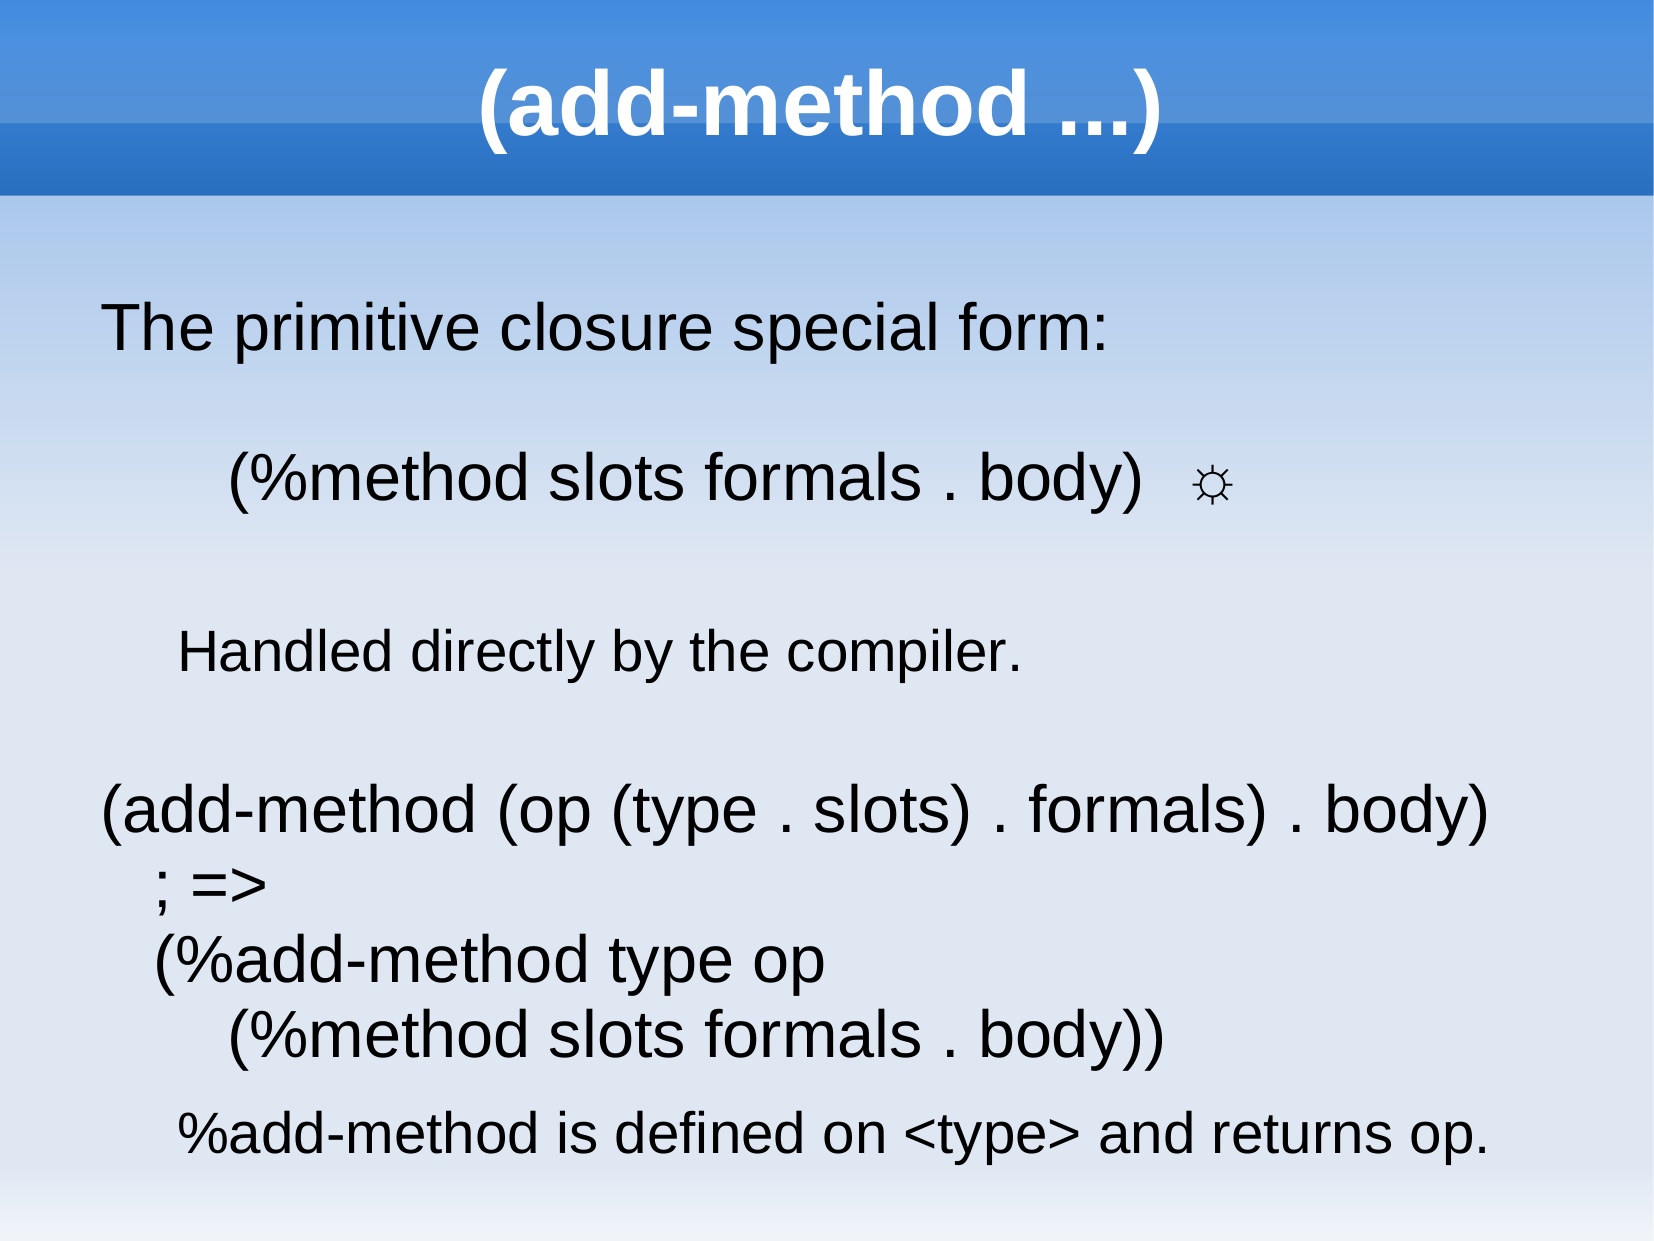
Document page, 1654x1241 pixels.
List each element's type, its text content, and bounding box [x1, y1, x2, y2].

title (add-method ...) [76, 7, 1565, 200]
picture [0, 0, 1654, 1241]
list The primitive closure special form: (%method slots formals . body) ☼ Handled directly by the compiler. (add-method (op (type . slots) . formals) . body) ; => (%add-method type op (%method slots formals . body)) %add-method is defined on <type> and returns op. [82, 290, 1571, 1167]
